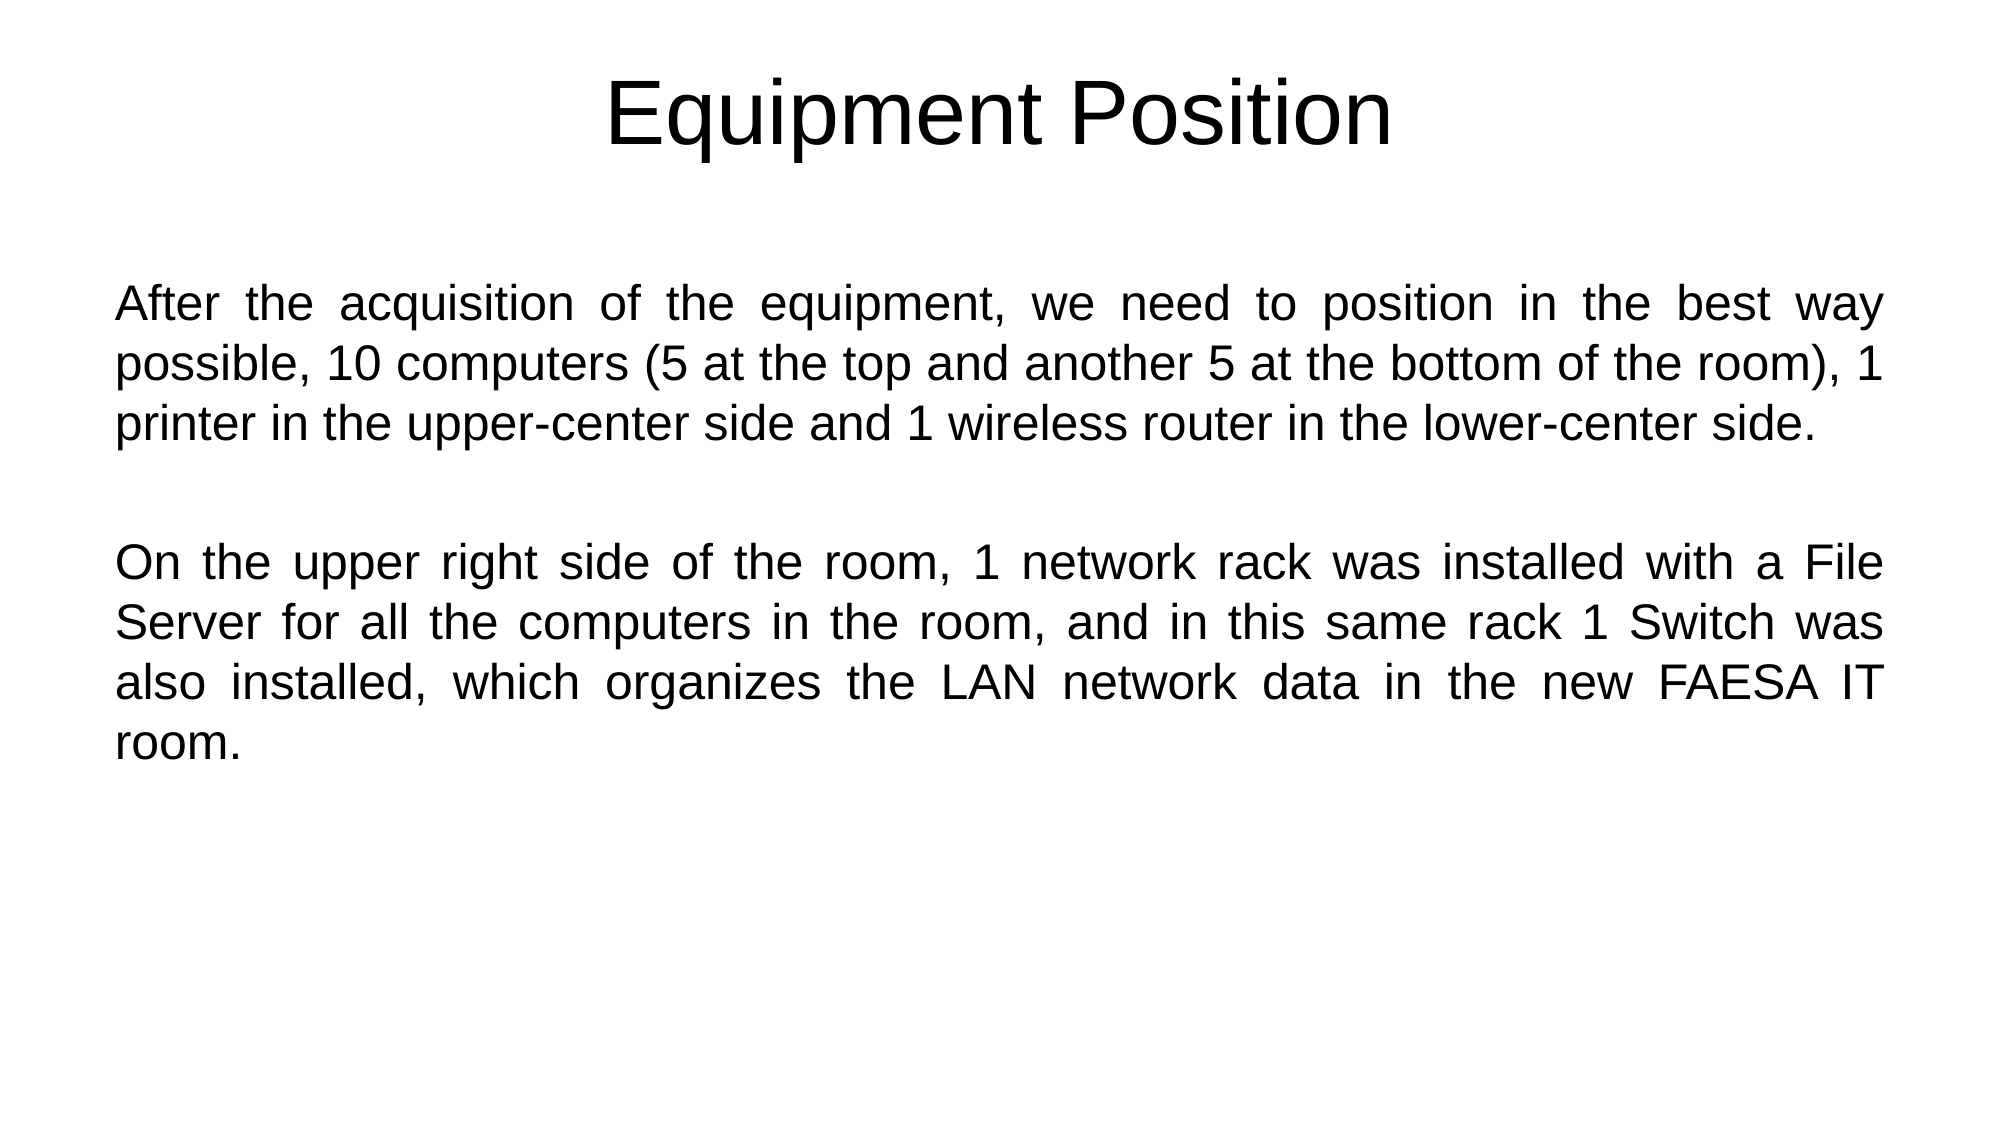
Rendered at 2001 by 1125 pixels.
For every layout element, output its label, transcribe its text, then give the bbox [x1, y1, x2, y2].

title Equipment Position [99, 45, 1900, 171]
list After the acquisition of the equipment, we need to position in the best way possible, 10 computers (5 at the top and another 5 at the bottom of the room), 1 printer in the upper-center side and 1 wireless router in the lower-center side. On the upper right side of the room, 1 network rack was installed with a File Server for all the computers in the room, and in this same rack 1 Switch was also installed, which organizes the LAN network data in the new FAESA IT room. [99, 262, 1900, 1005]
